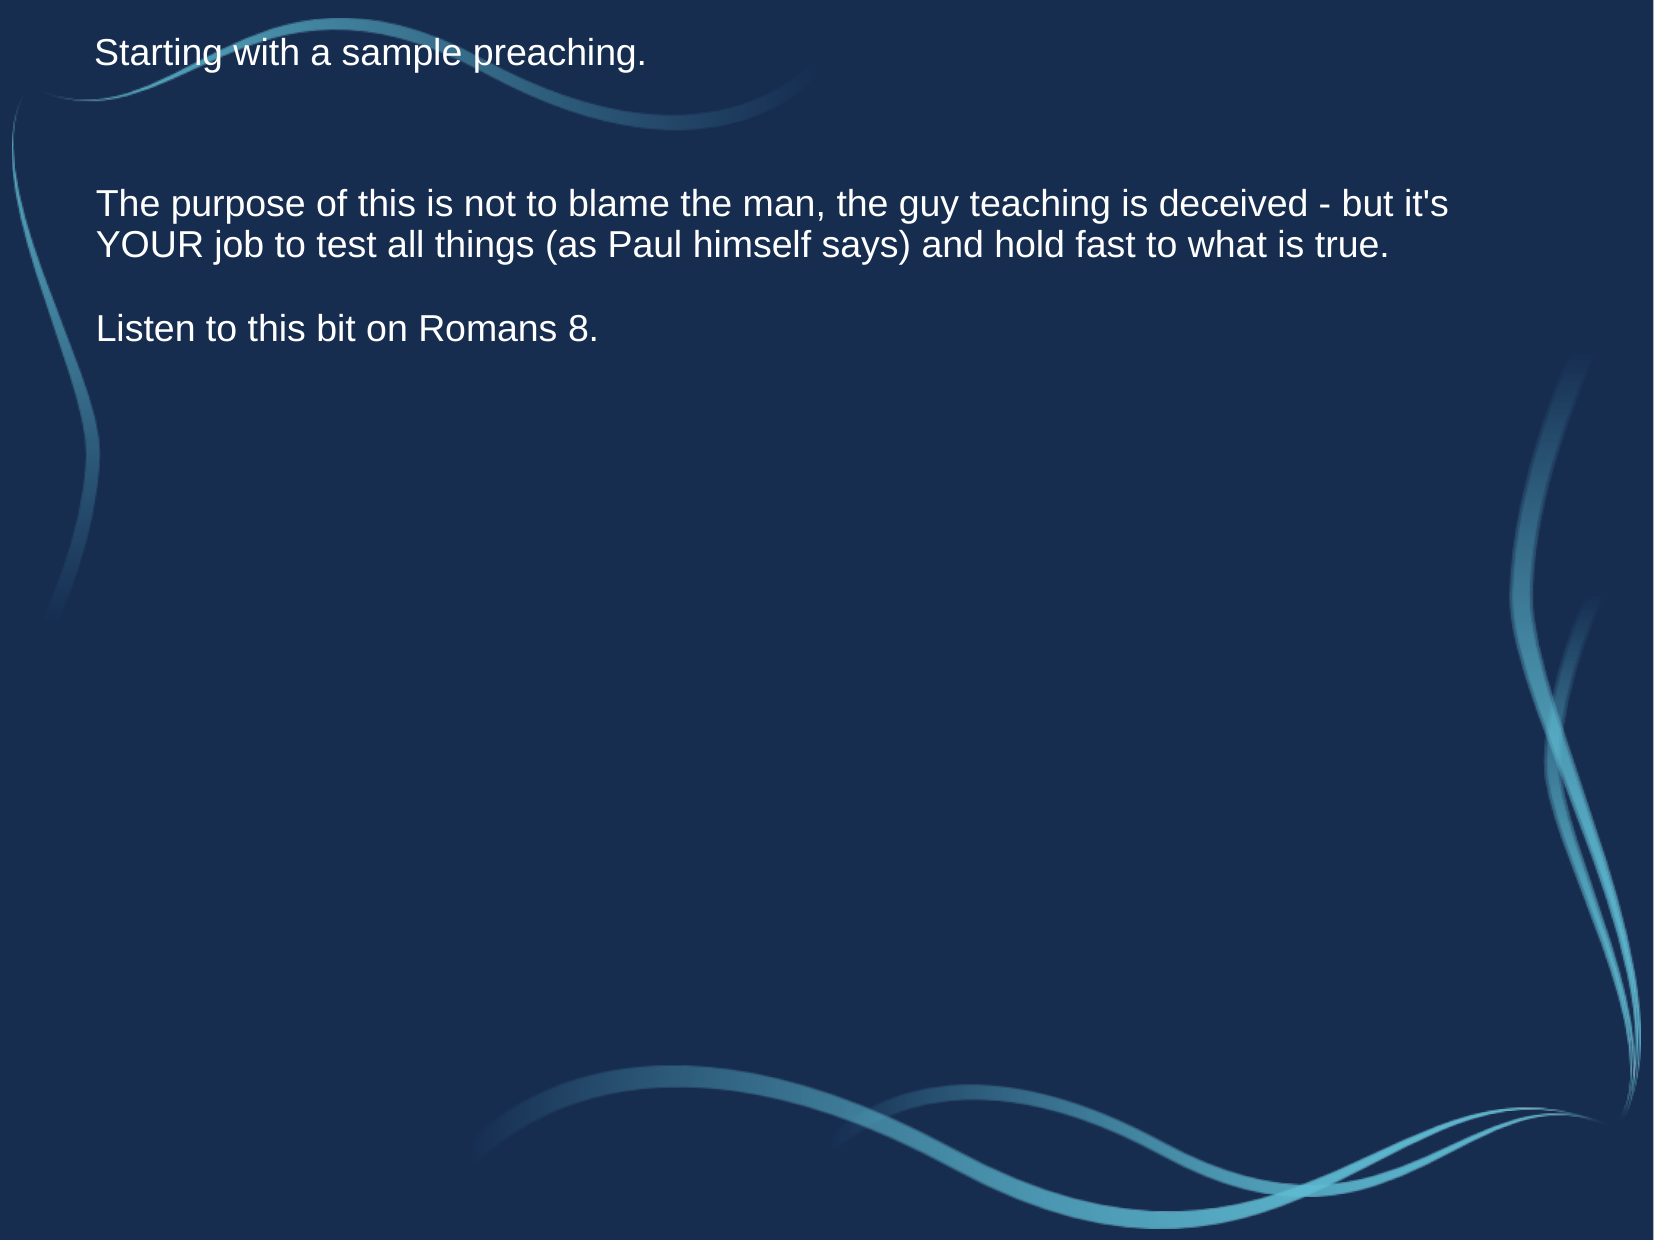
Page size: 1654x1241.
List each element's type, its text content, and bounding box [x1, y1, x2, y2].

picture [12, 18, 822, 625]
title Starting with a sample preaching. [79, 23, 1568, 222]
picture [460, 346, 1641, 1229]
list The purpose of this is not to blame the man, the guy teaching is deceived - but it's YOUR job to test all things (as Paul himself says) and hold fast to what is true. Listen to this bit on Romans 8. [81, 174, 1570, 969]
